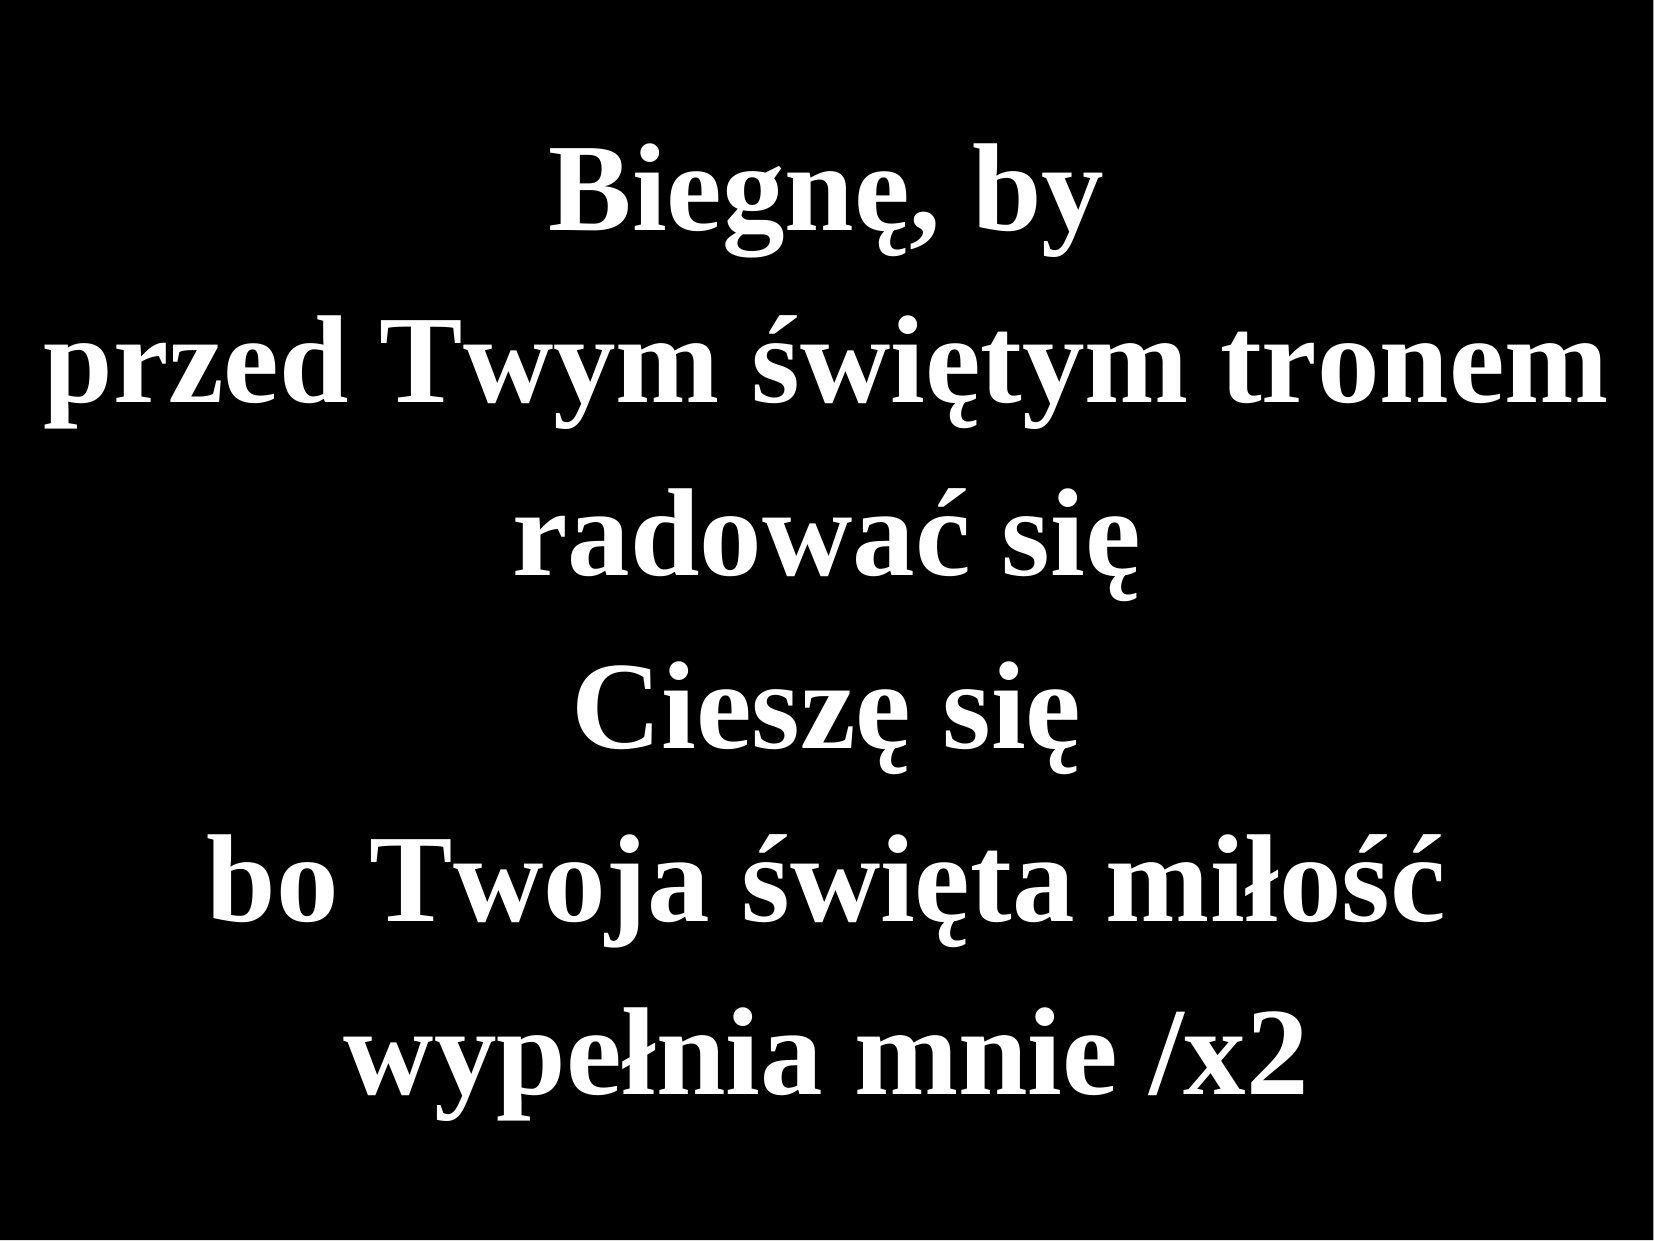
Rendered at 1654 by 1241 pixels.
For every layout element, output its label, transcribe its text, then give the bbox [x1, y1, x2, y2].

title Biegnę, by ppp przed Twym świętym tronem ppp radować się ppp Cieszę się ppp bo Twoja święta miłość ppp wypełnia mnie /x2 [0, 0, 1654, 1241]
